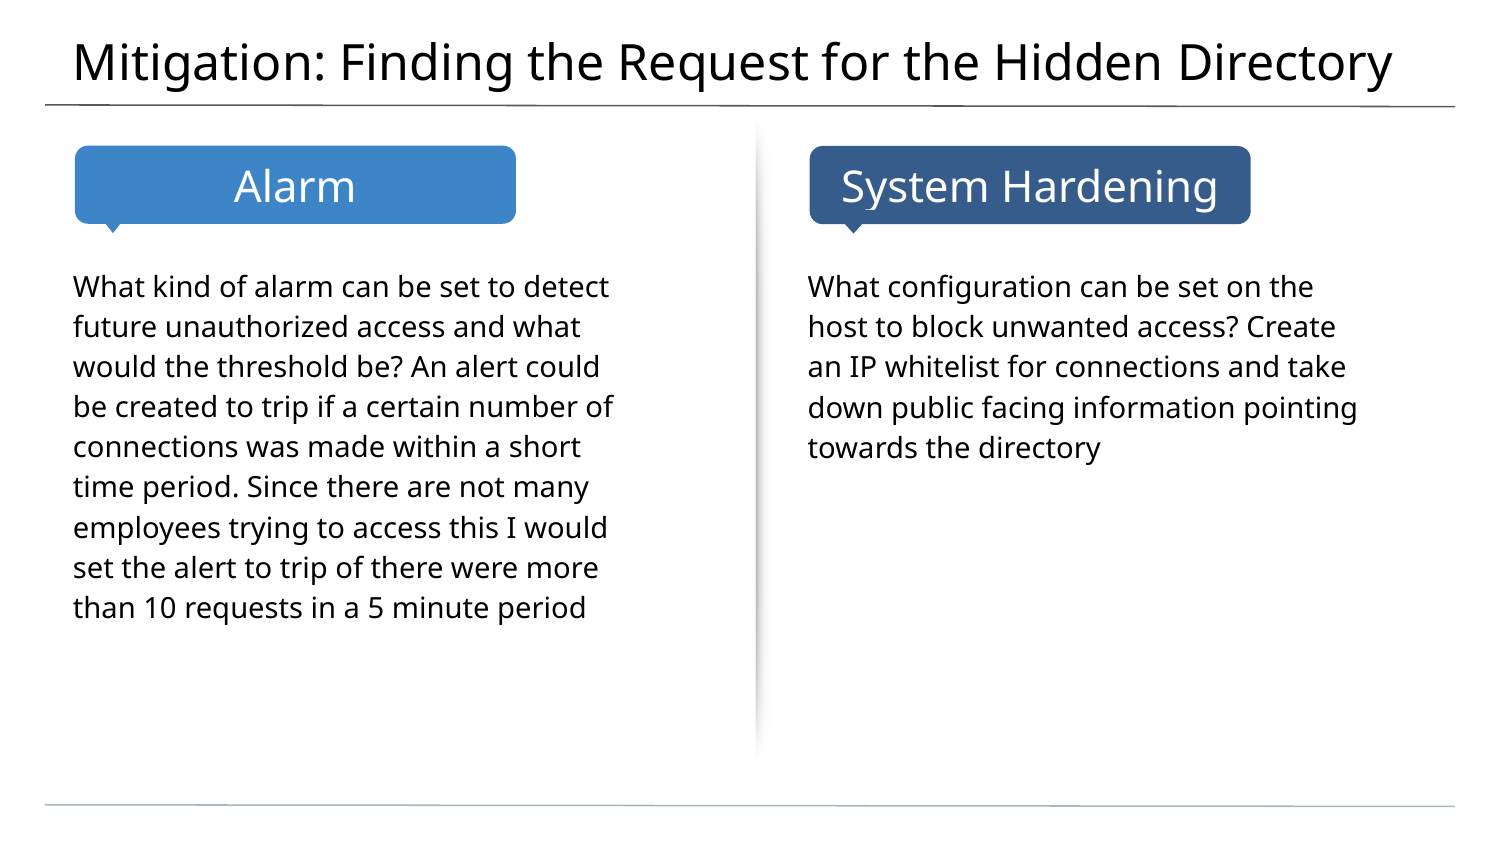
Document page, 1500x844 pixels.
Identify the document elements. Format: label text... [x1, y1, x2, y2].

subtitle What configuration can be set on the host to block unwanted access? Create an IP whitelist for connections and take down public facing information pointing towards the directory [732, 263, 1438, 805]
picture [703, 107, 839, 782]
subtitle What kind of alarm can be set to detect future unauthorized access and what would the threshold be? An alert could be created to trip if a certain number of connections was made within a short time period. Since there are not many employees trying to access this I would set the alert to trip of there were more than 10 requests in a 5 minute period [0, 262, 704, 805]
title Mitigation: Finding the Request for the Hidden Directory [0, 0, 1500, 88]
